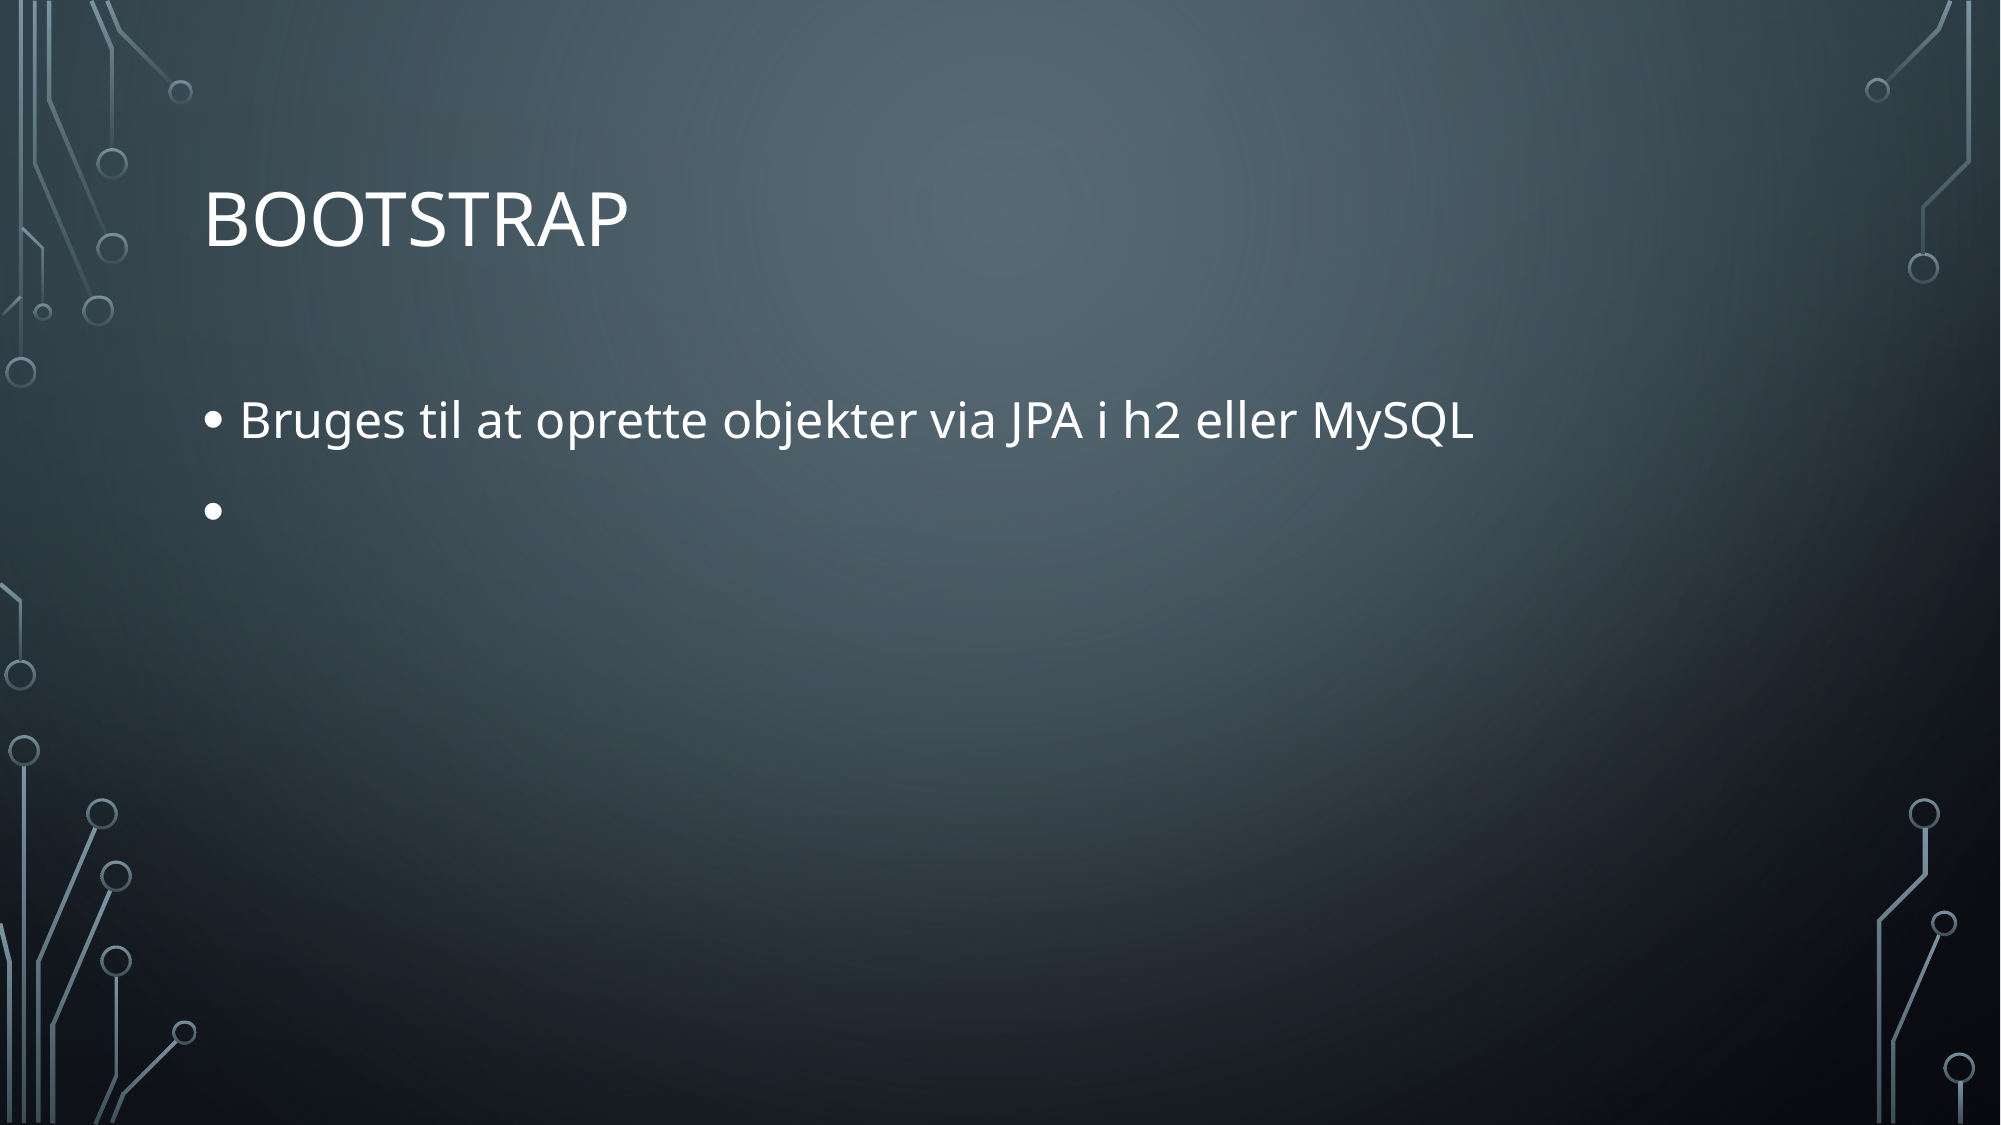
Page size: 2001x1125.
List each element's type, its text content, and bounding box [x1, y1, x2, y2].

title bootstrap [187, 101, 1813, 344]
list Bruges til at oprette objekter via JPA i h2 eller MySQL [187, 369, 1813, 951]
